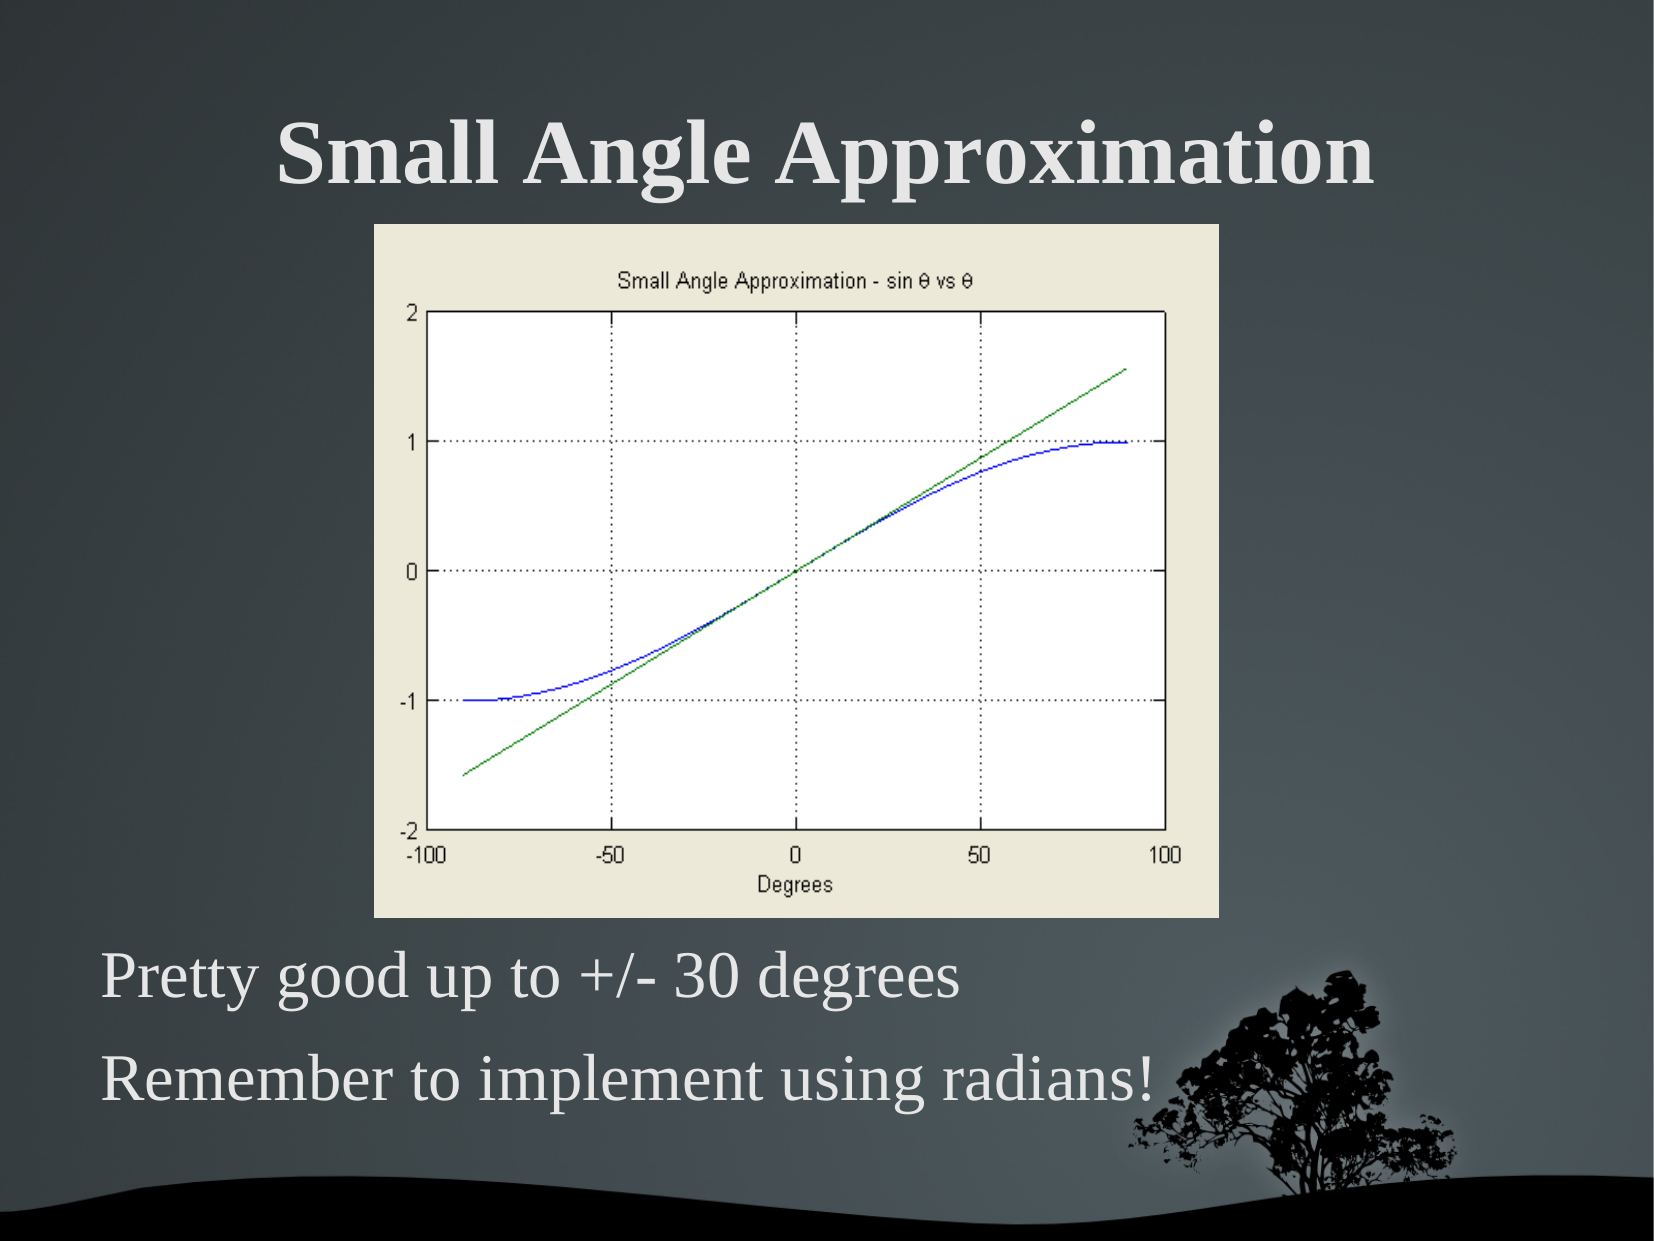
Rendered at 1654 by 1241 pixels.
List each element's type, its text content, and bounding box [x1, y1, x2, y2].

title Small Angle Approximation [82, 49, 1571, 257]
list Pretty good up to +/- 30 degrees Remember to implement using radians! [82, 937, 1571, 1163]
picture [0, 0, 1654, 1241]
